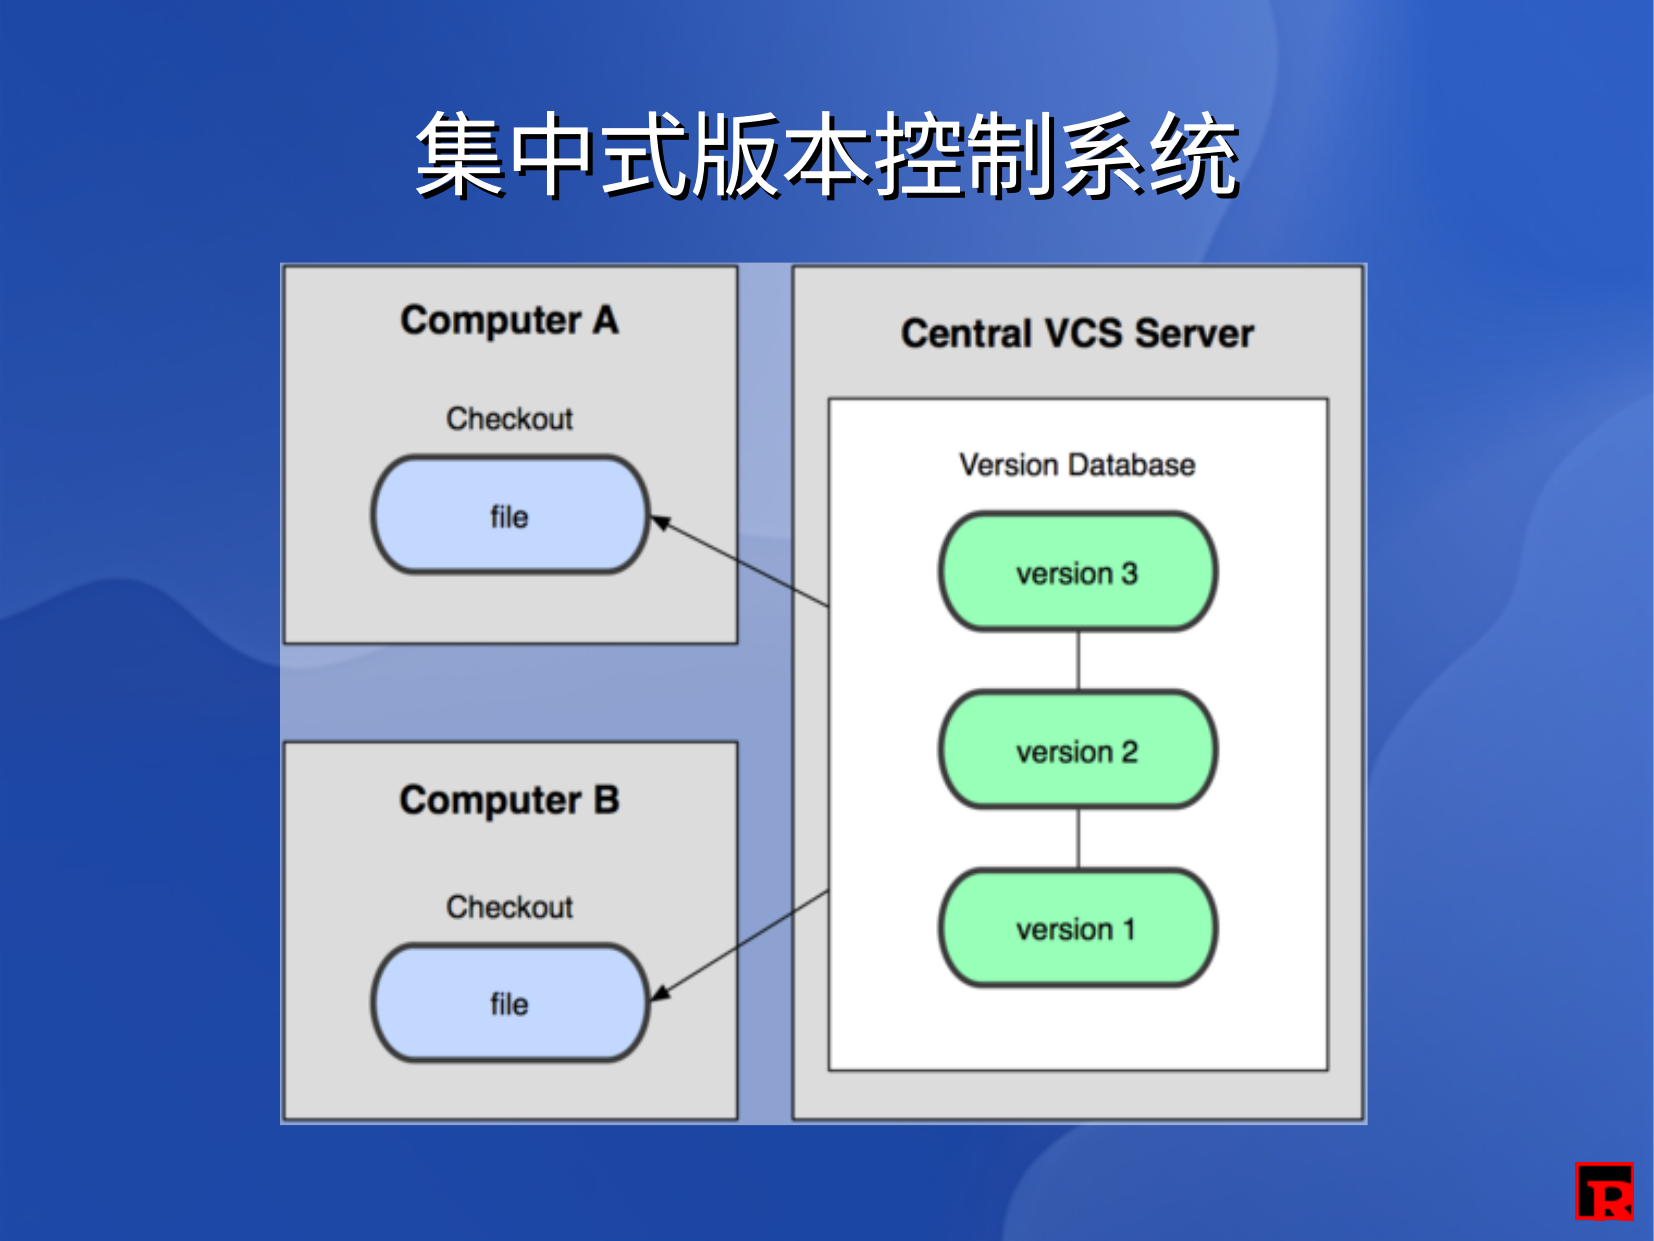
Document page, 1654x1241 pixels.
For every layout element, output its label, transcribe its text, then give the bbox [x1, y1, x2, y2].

picture [0, 0, 1654, 1241]
title 集中式版本控制系统 [82, 56, 1571, 250]
